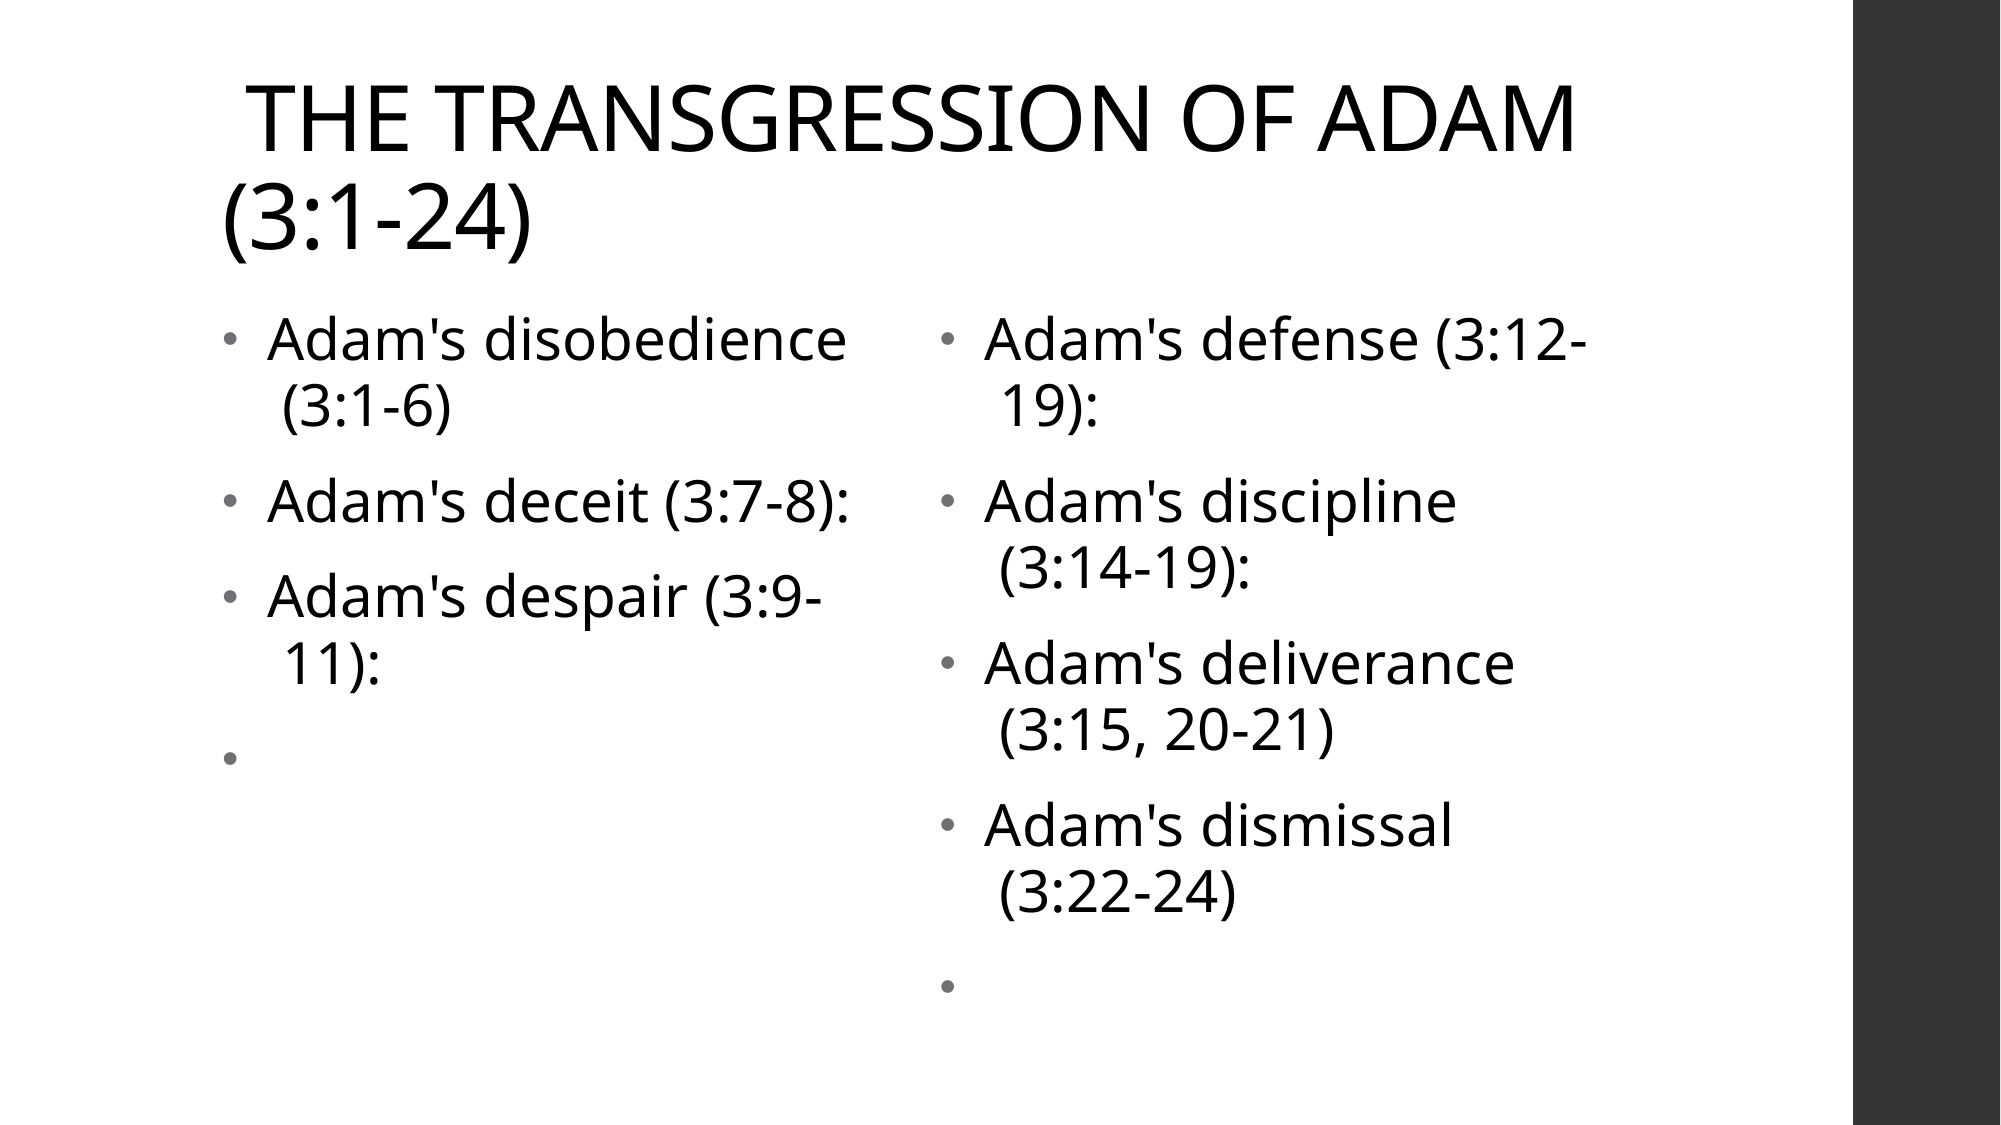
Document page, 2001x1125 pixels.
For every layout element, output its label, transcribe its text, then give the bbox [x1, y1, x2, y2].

list Adam's defense (3:12-19): Adam's discipline (3:14-19): Adam's deliverance (3:15, 20-21) Adam's dismissal (3:22-24) [924, 299, 1617, 1014]
title THE TRANSGRESSION OF ADAM (3:1-24) [206, 60, 1797, 278]
list Adam's disobedience (3:1-6) Adam's deceit (3:7-8): Adam's despair (3:9-11): [207, 299, 900, 1014]
